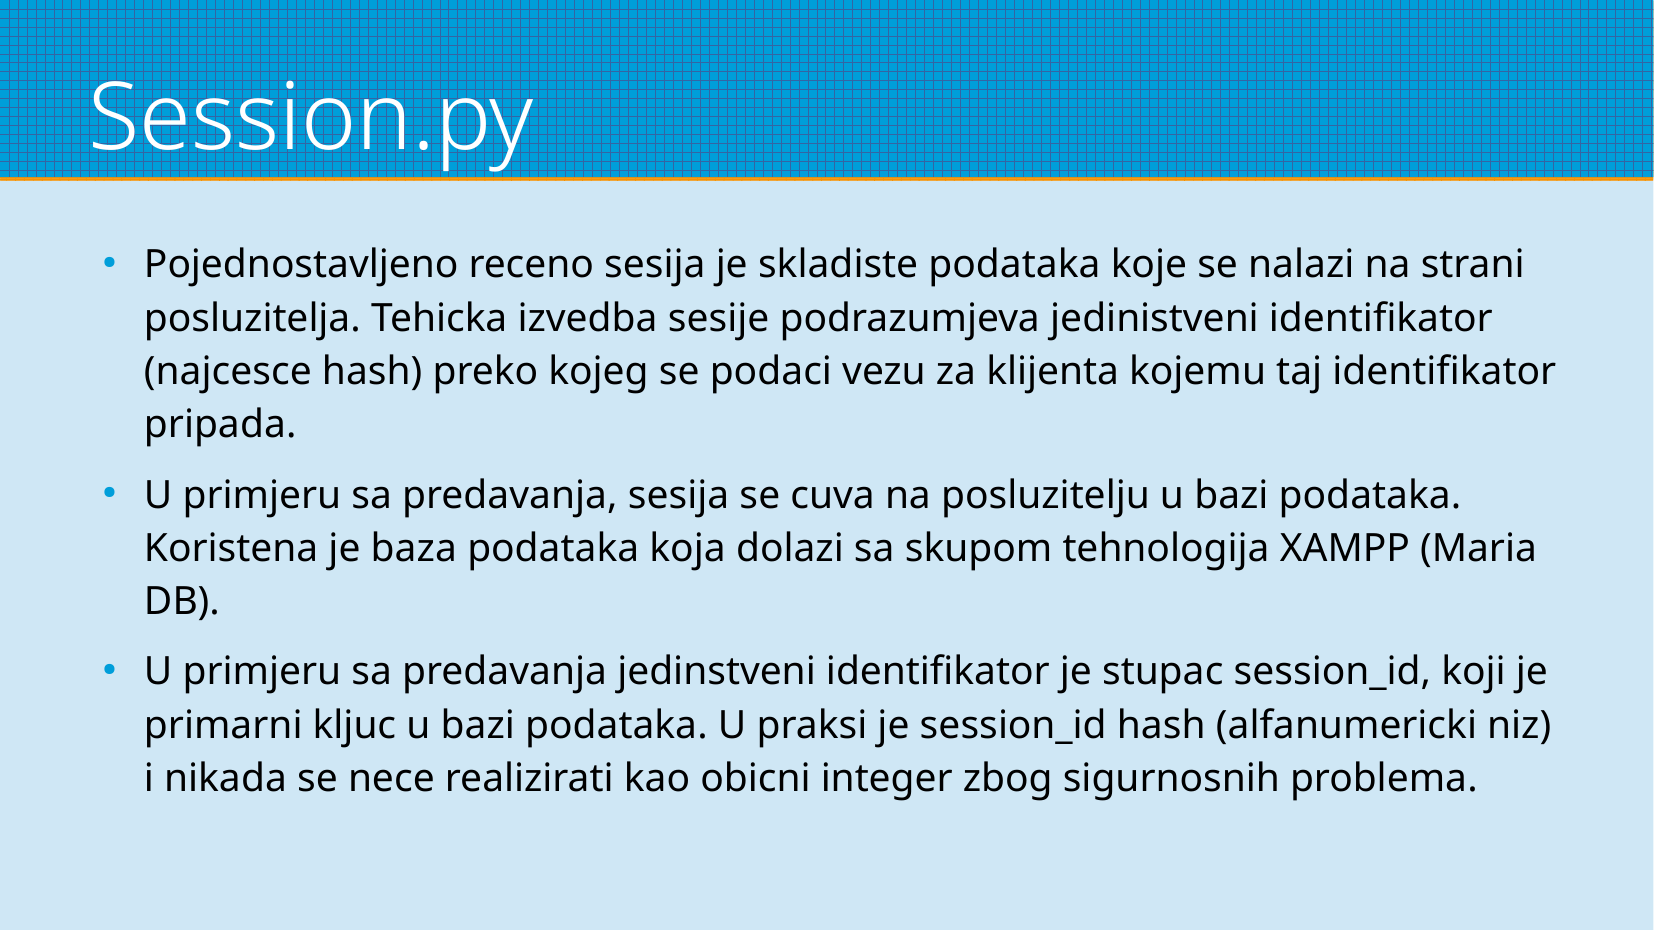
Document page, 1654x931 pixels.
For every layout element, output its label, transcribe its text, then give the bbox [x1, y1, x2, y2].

list Pojednostavljeno receno sesija je skladiste podataka koje se nalazi na strani posluzitelja. Tehicka izvedba sesije podrazumjeva jedinistveni identifikator (najcesce hash) preko kojeg se podaci vezu za klijenta kojemu taj identifikator pripada. U primjeru sa predavanja, sesija se cuva na posluzitelju u bazi podataka. Koristena je baza podataka koja dolazi sa skupom tehnologija XAMPP (Maria DB). U primjeru sa predavanja jedinstveni identifikator je stupac session_id, koji je primarni kljuc u bazi podataka. U praksi je session_id hash (alfanumericki niz) i nikada se nece realizirati kao obicni integer zbog sigurnosnih problema. [88, 236, 1565, 813]
title Session.py [88, 14, 1565, 178]
